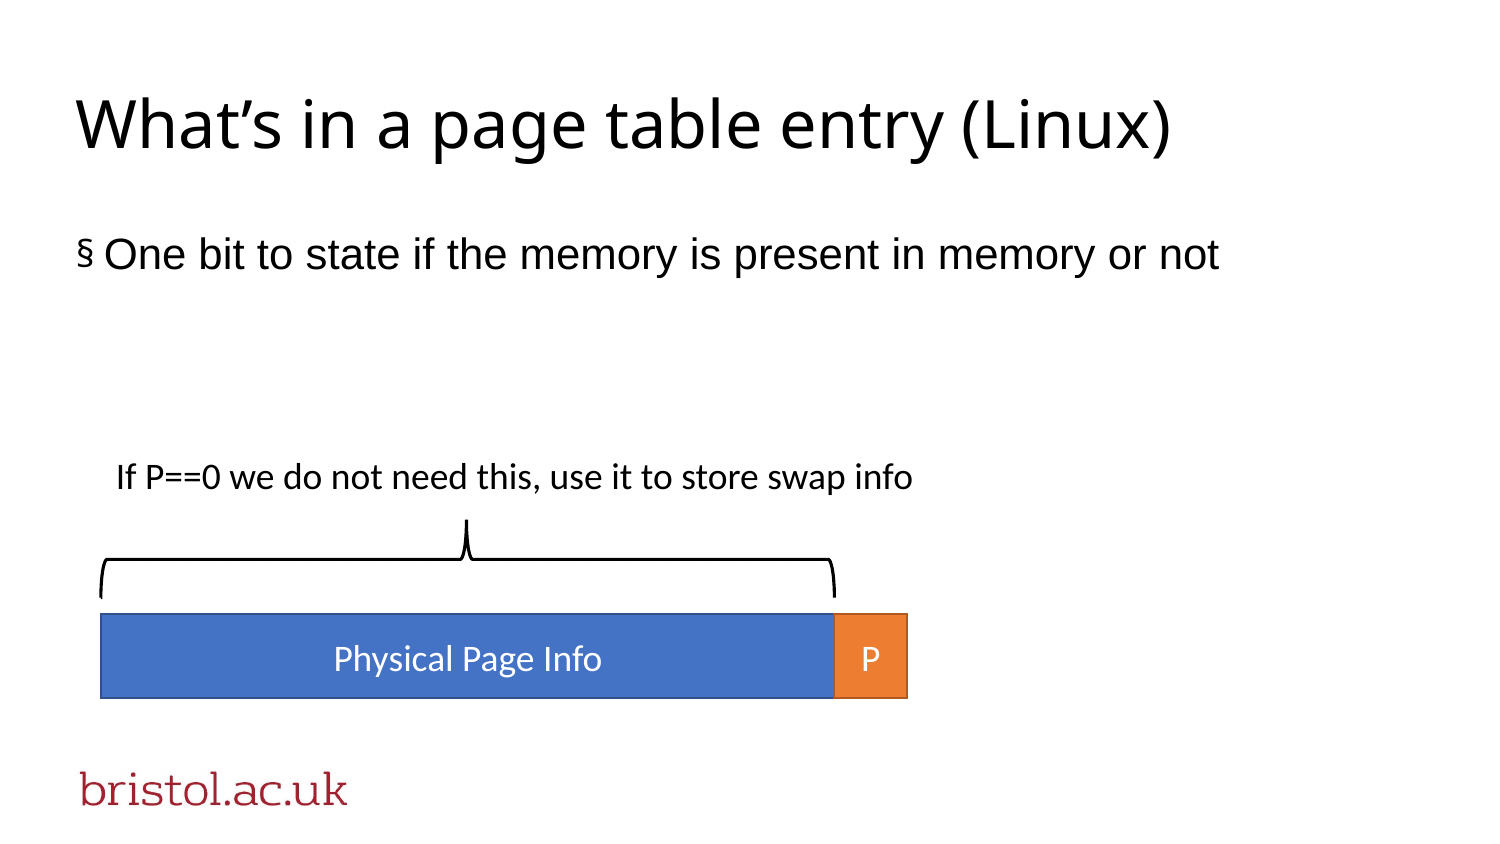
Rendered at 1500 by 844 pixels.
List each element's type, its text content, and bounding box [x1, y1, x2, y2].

text_box Physical Page Info [101, 614, 834, 698]
list One bit to state if the memory is present in memory or not [60, 224, 1440, 699]
text_box P [834, 614, 907, 698]
title What’s in a page table entry (Linux) [60, 44, 1440, 209]
text_box If P==0 we do not need this, use it to store swap info [100, 444, 939, 505]
